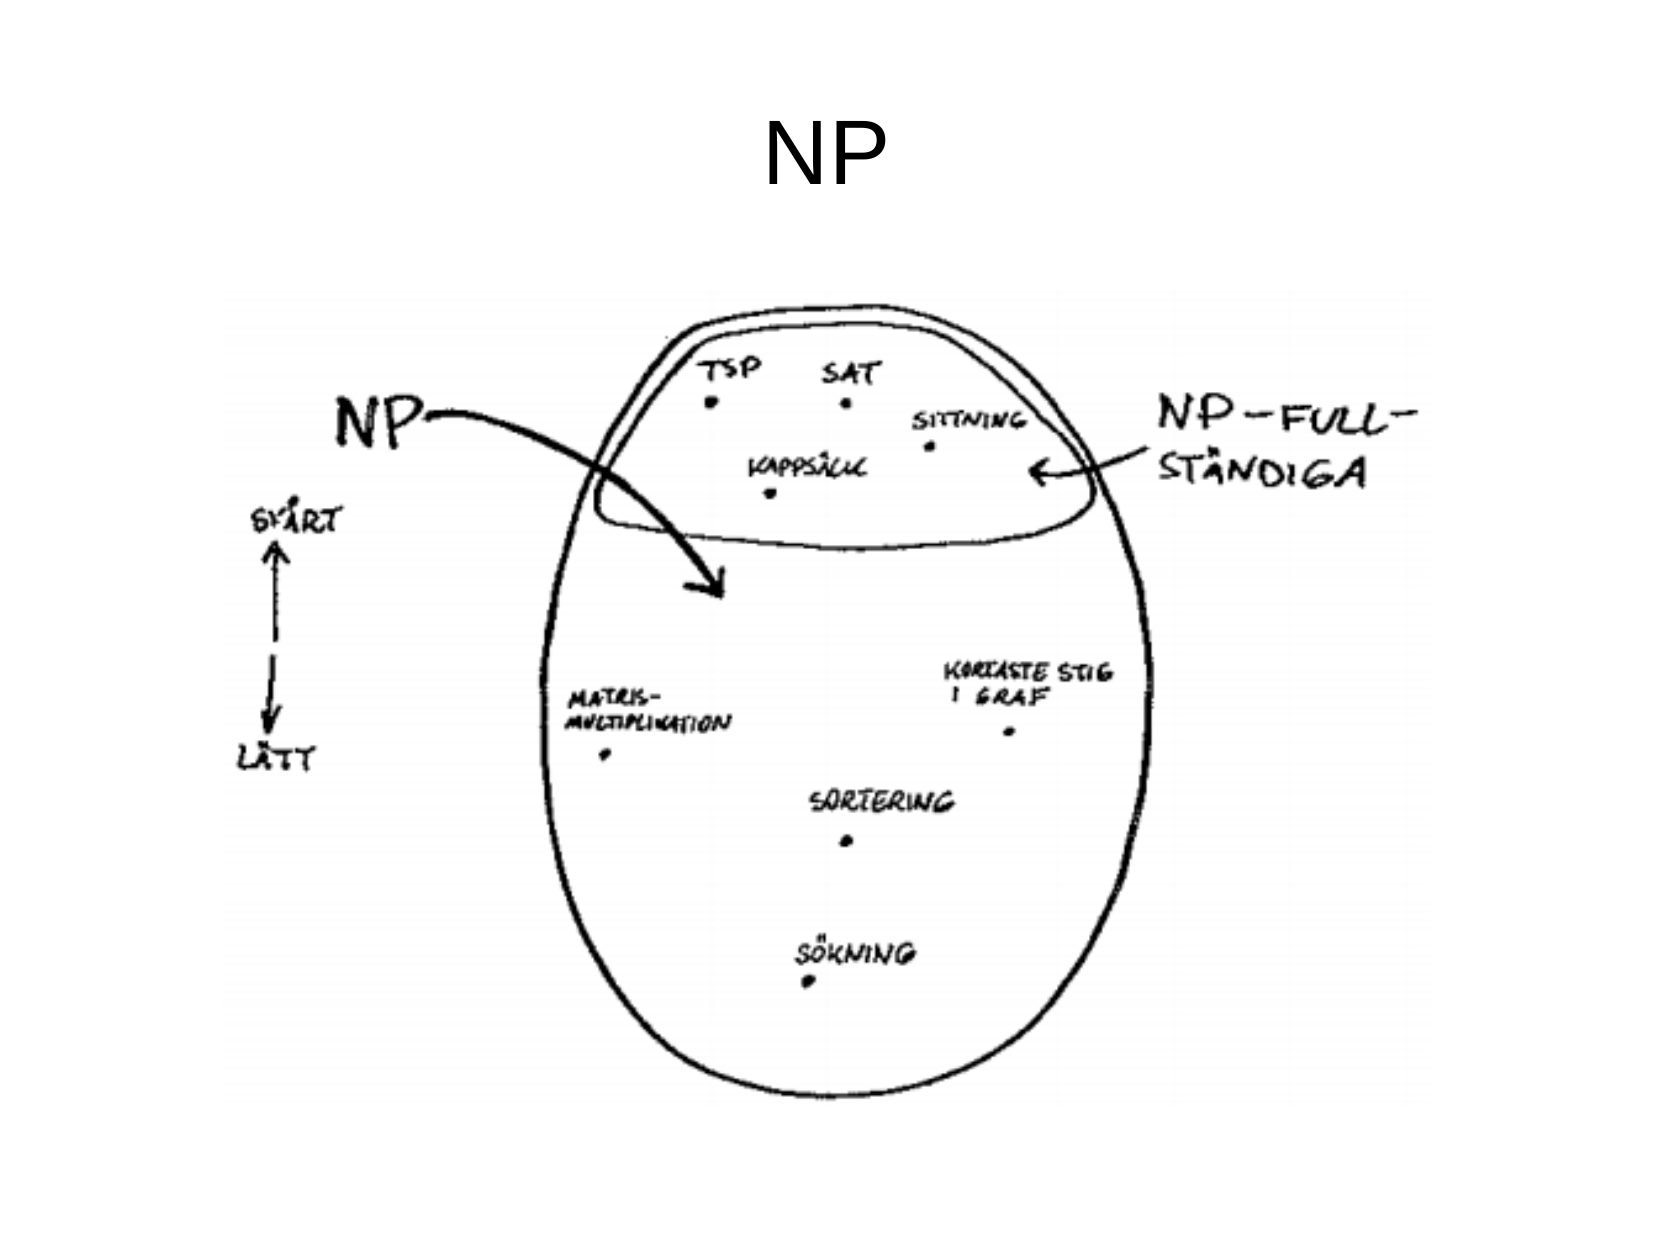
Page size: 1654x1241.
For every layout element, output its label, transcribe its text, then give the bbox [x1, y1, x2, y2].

title NP [82, 49, 1571, 257]
picture [222, 290, 1431, 1109]
